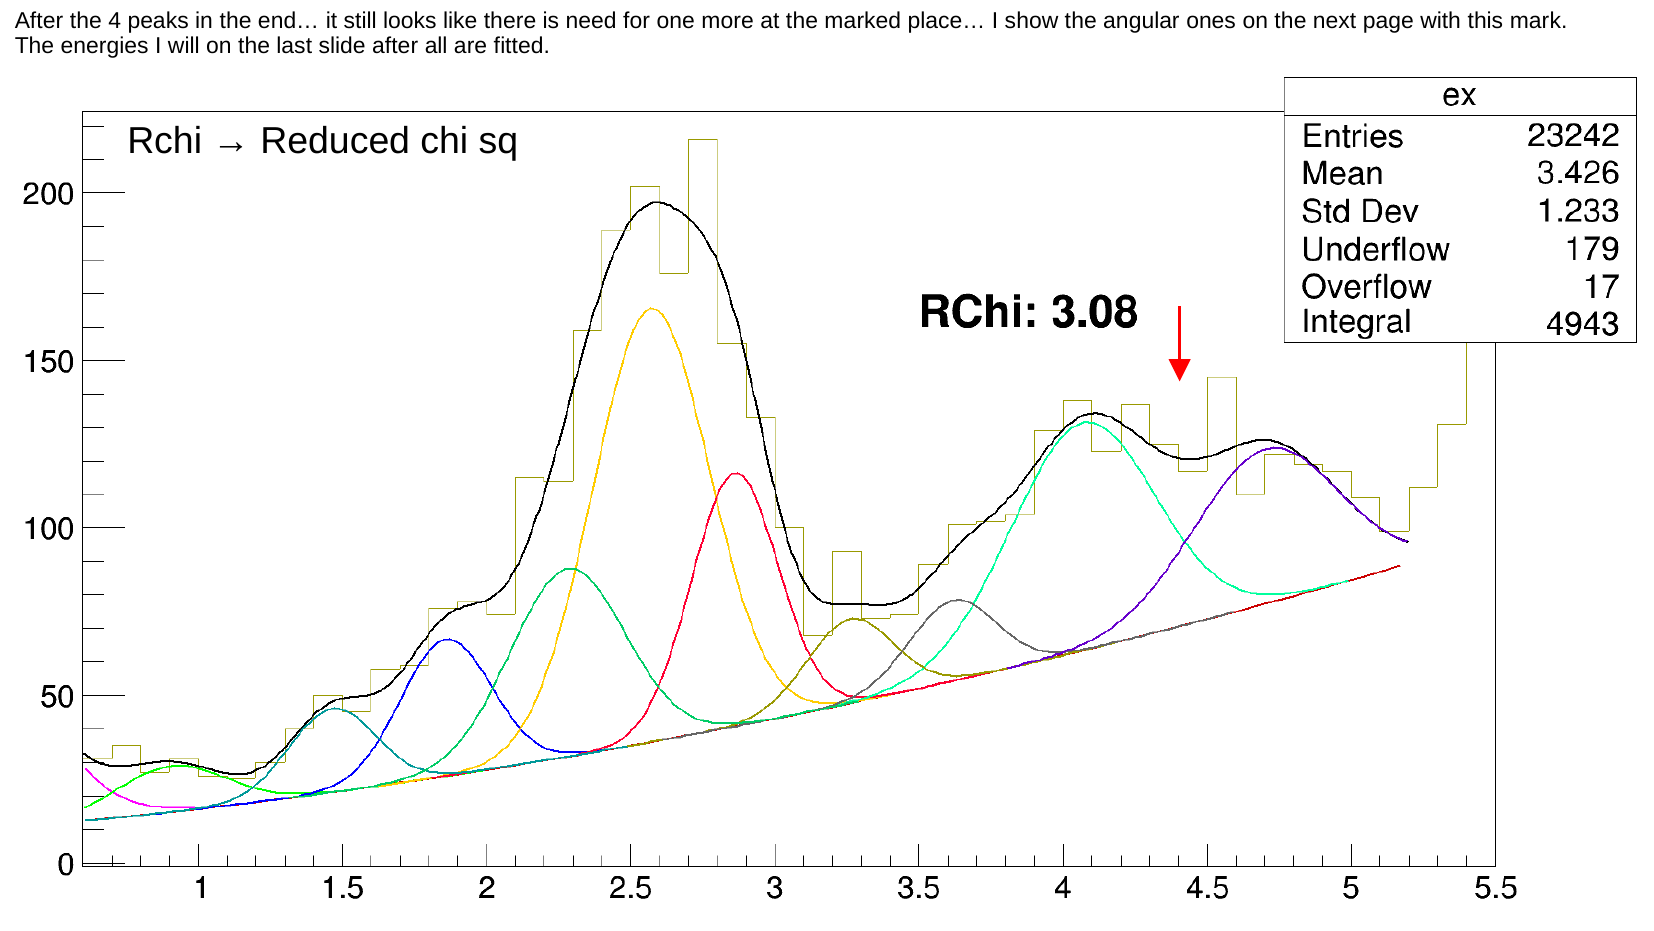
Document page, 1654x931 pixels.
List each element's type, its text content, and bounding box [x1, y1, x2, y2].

text_box After the 4 peaks in the end… it still looks like there is need for one more at the marked place… I show the angular ones on the next page with this mark. The energies I will on the last slide after all are fitted. [0, 0, 1654, 66]
picture [0, 66, 1654, 924]
text_box Rchi → Reduced chi sq [112, 112, 1238, 254]
